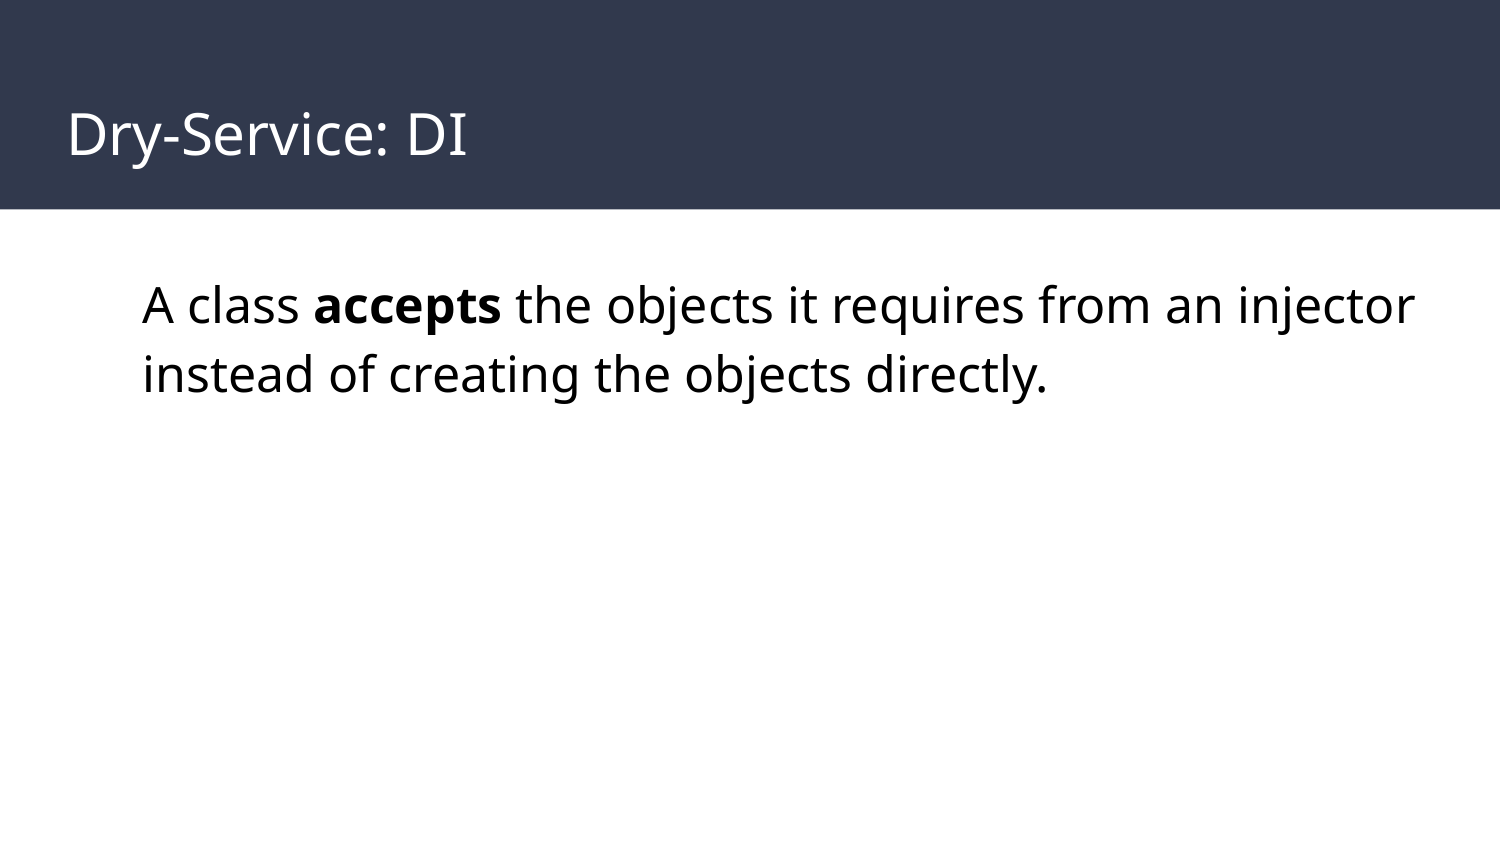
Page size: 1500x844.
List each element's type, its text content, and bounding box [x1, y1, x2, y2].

text_box A class accepts the objects it requires from an injector instead of creating the objects directly. [52, 249, 1471, 807]
title Dry-Service: DI [51, 82, 1449, 185]
